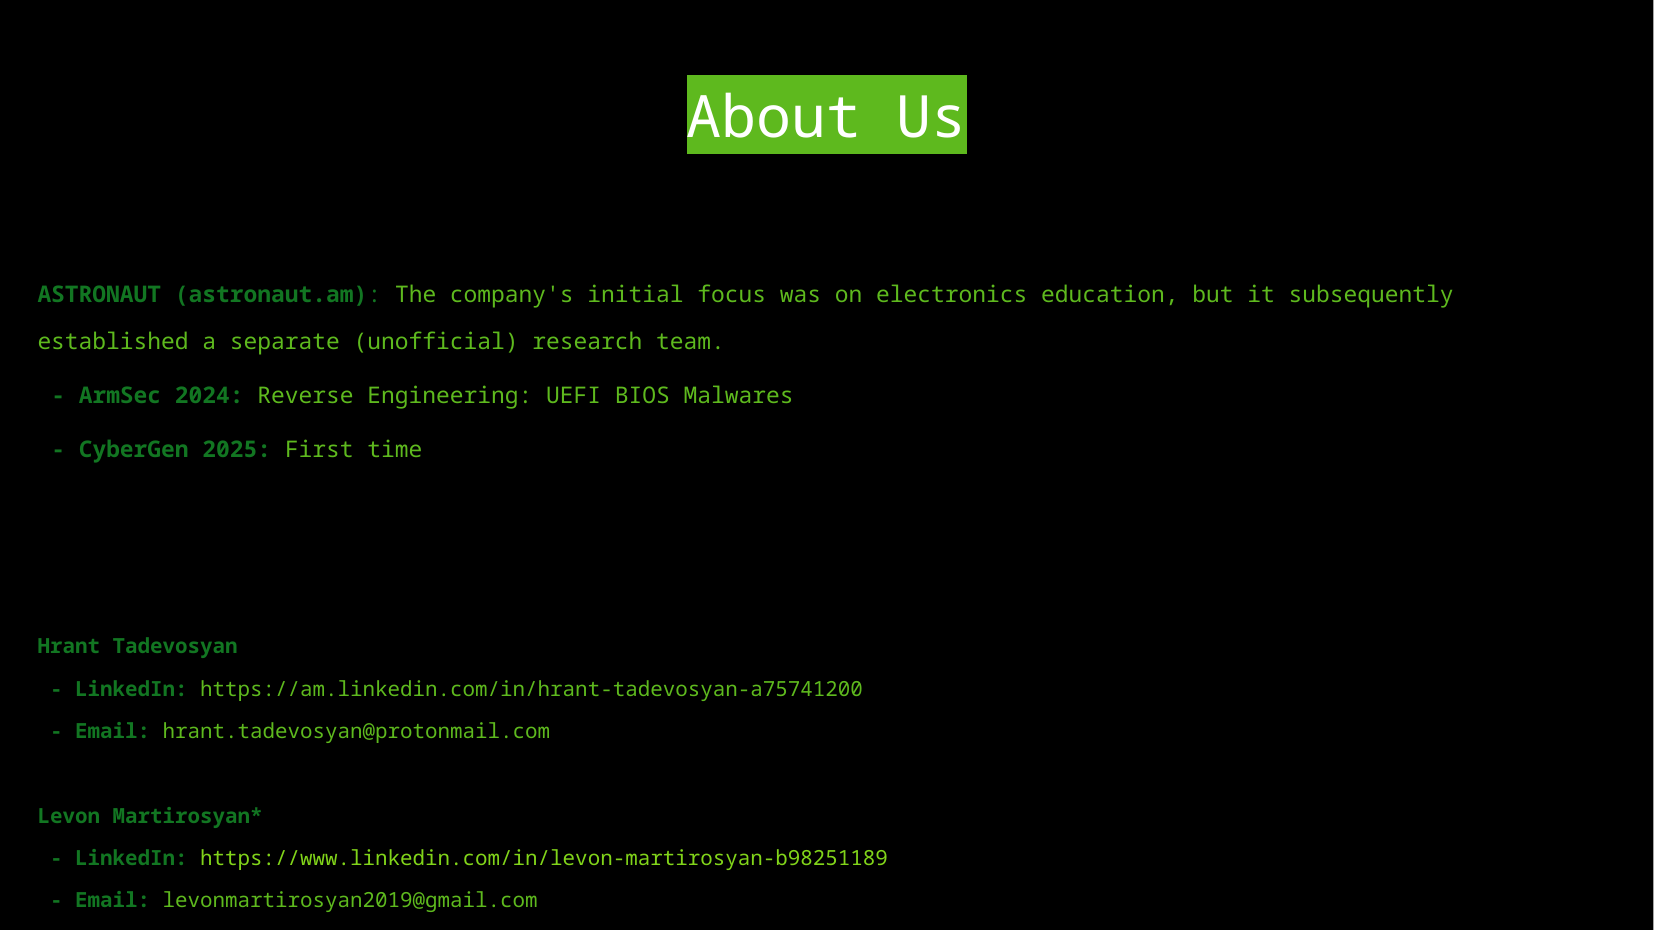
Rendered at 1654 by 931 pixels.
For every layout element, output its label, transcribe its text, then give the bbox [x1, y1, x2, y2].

text_box ASTRONAUT (astronaut.am): The company's initial focus was on electronics education, but it subsequently established a separate (unofficial) research team. - ArmSec 2024: Reverse Engineering: UEFI BIOS Malwares - CyberGen 2025: First time Hrant Tadevosyan - LinkedIn: https://am.linkedin.com/in/hrant-tadevosyan-a75741200 - Email: hrant.tadevosyan@protonmail.com Levon Martirosyan* - LinkedIn: https://www.linkedin.com/in/levon-martirosyan-b98251189 - Email: levonmartirosyan2019@gmail.com [37, 262, 1613, 826]
title About Us [82, 37, 1571, 193]
